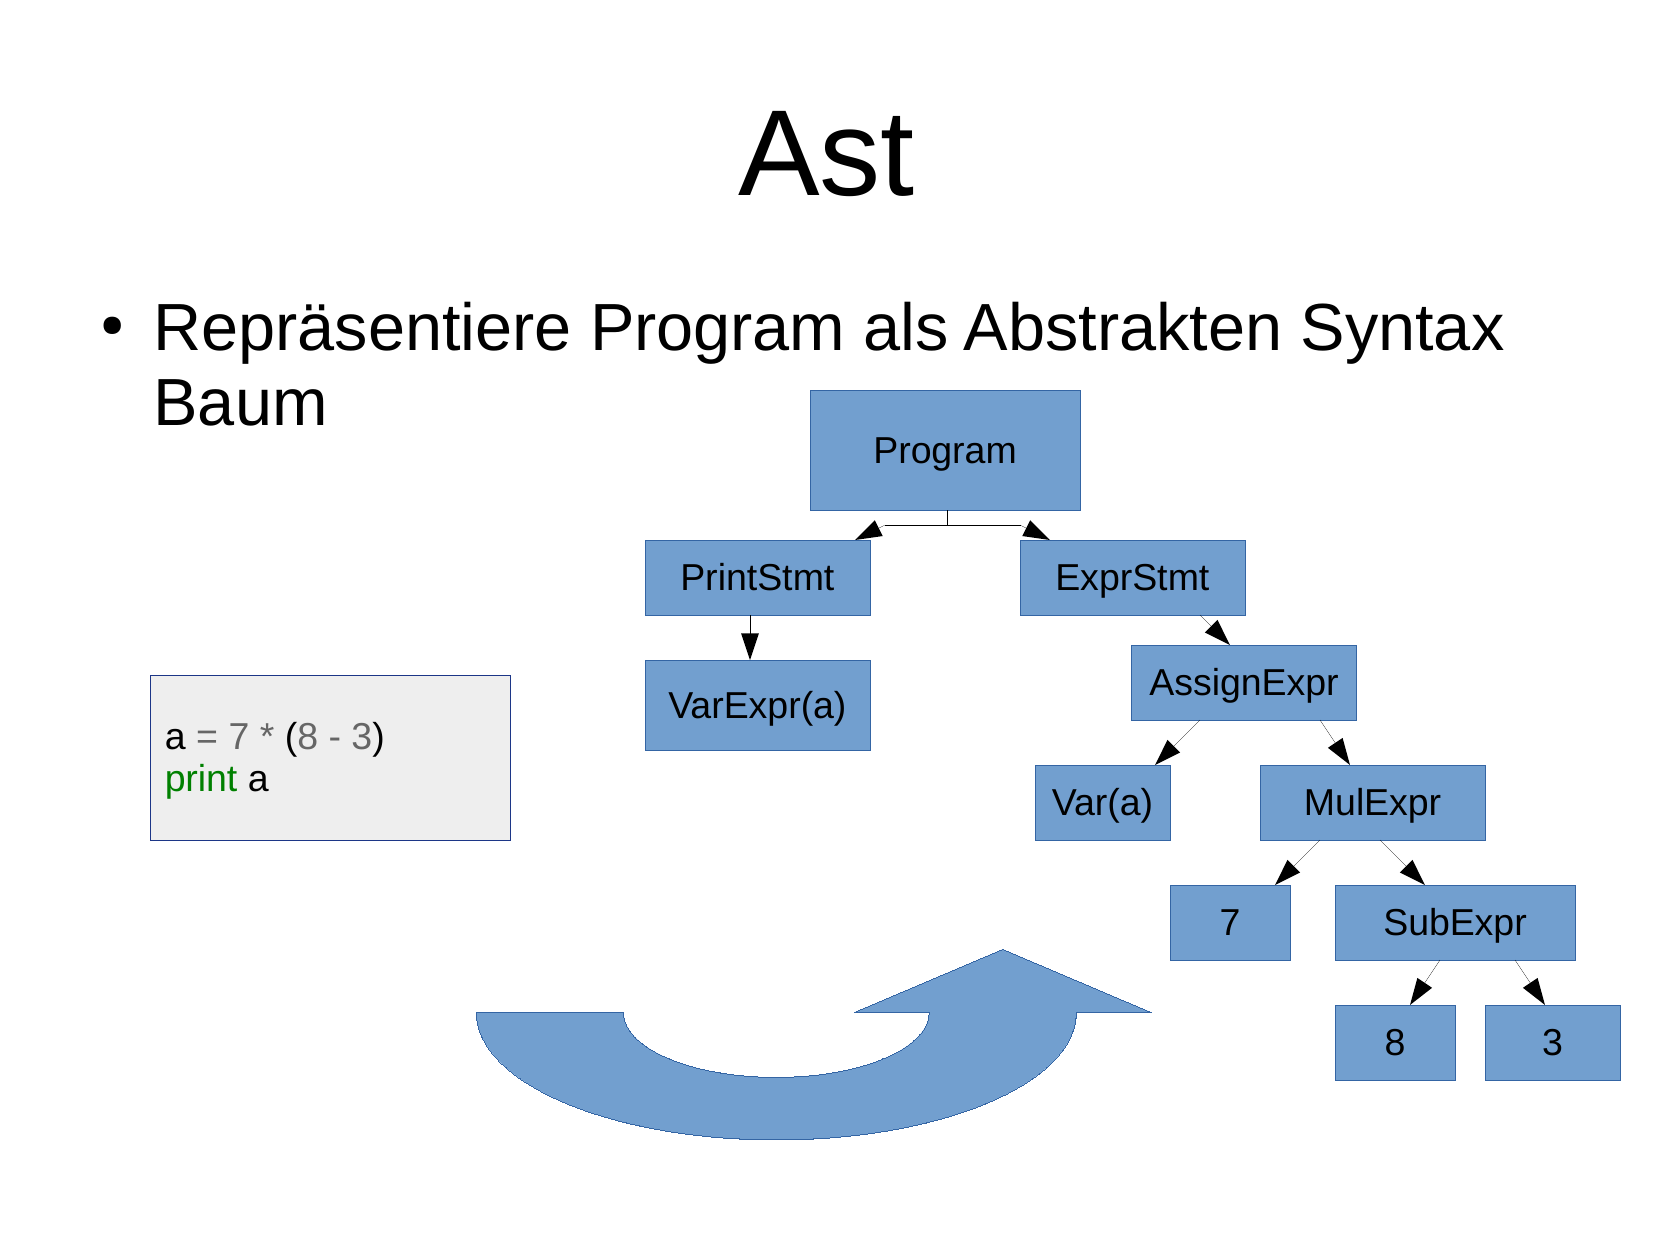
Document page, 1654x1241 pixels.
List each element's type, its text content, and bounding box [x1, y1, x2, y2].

list Repräsentiere Program als Abstrakten Syntax Baum [82, 290, 1571, 466]
text_box MulExpr [1260, 765, 1486, 841]
text_box Var(a) [1035, 765, 1171, 841]
text_box ExprStmt [1020, 540, 1246, 616]
text_box 8 [1335, 1005, 1456, 1081]
text_box AssignExpr [1131, 645, 1357, 721]
text_box PrintStmt [645, 540, 871, 616]
text_box Program [810, 390, 1081, 511]
text_box 3 [1485, 1005, 1621, 1081]
text_box 7 [1170, 885, 1291, 961]
text_box a = 7 * (8 - 3) print a [150, 675, 511, 841]
text_box [476, 949, 1152, 1140]
text_box VarExpr(a) [645, 660, 871, 751]
text_box SubExpr [1335, 885, 1576, 961]
title Ast [82, 49, 1571, 257]
